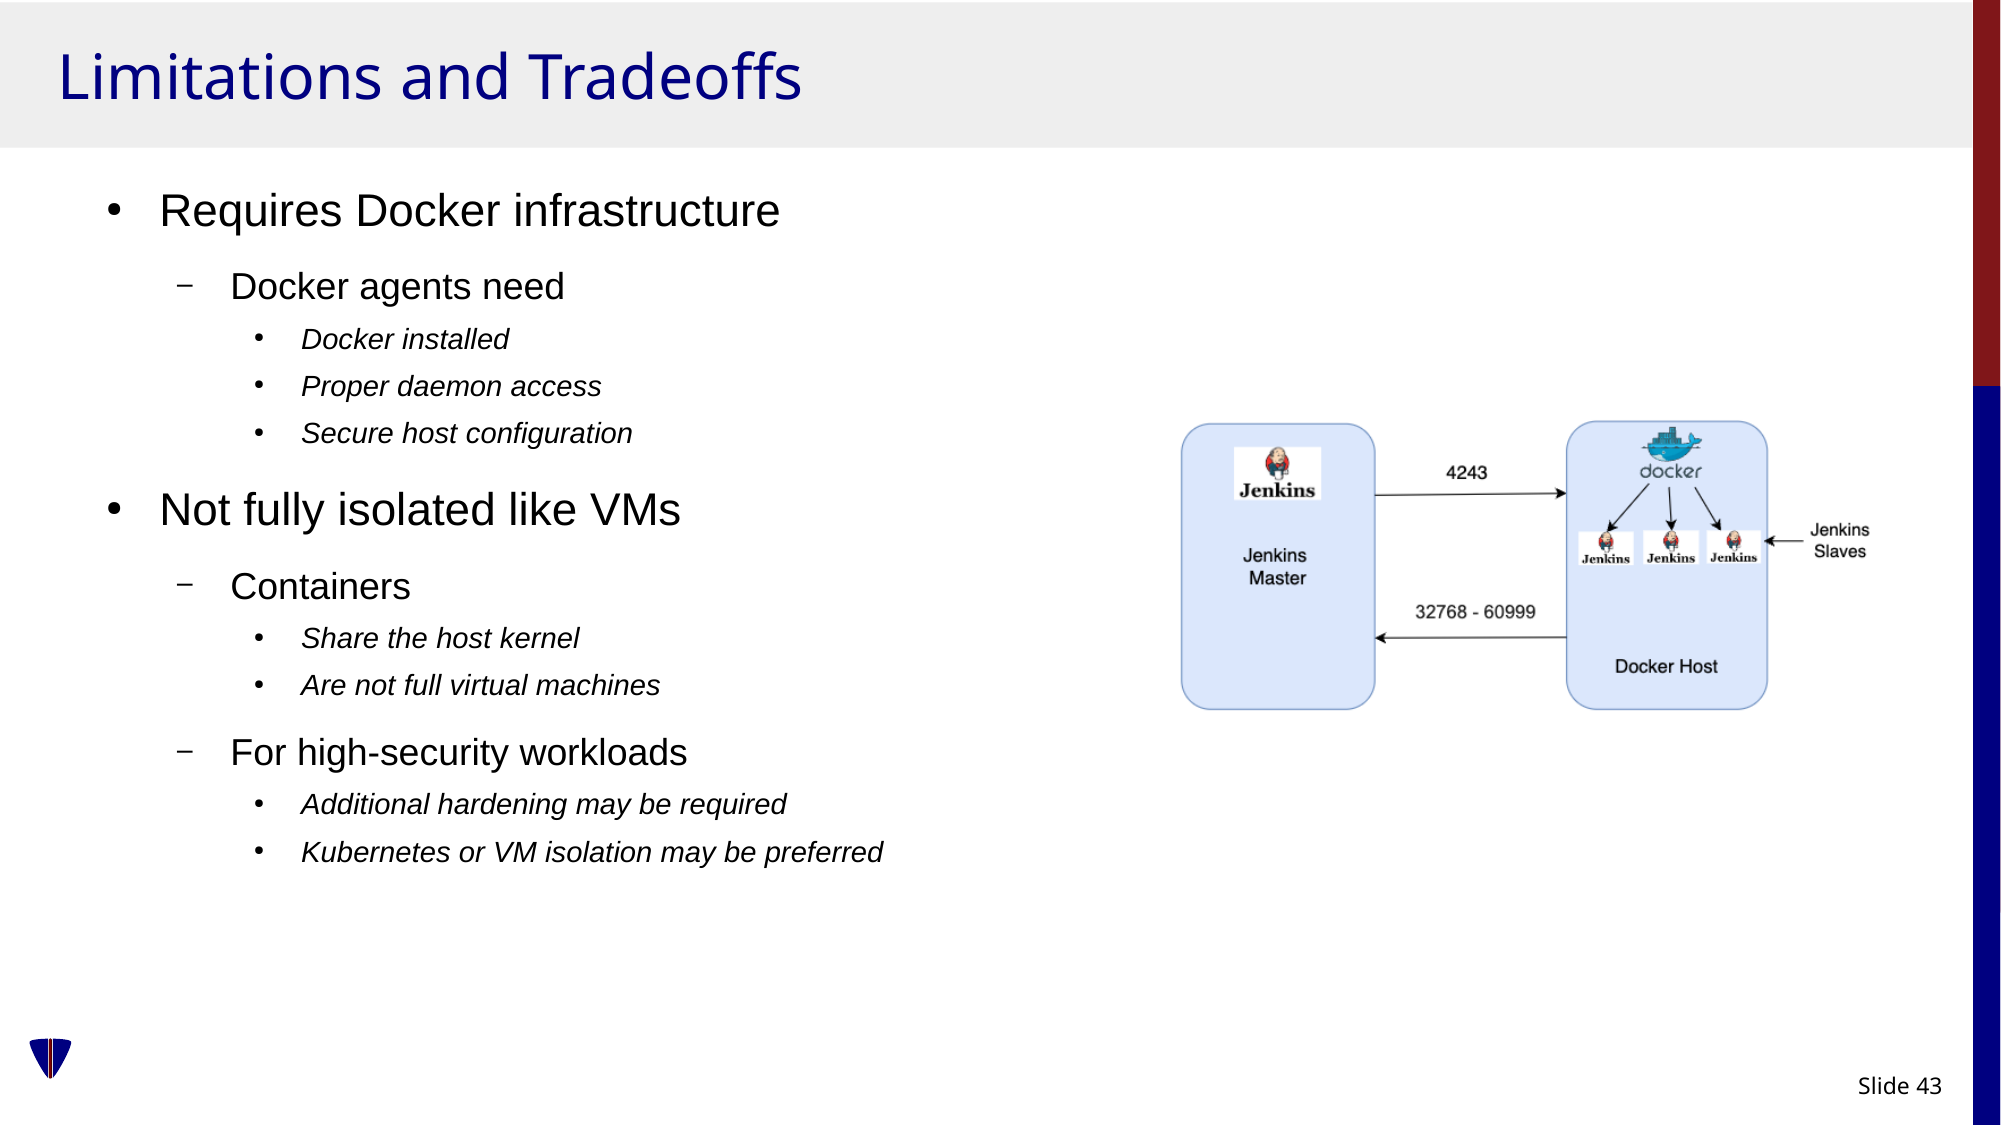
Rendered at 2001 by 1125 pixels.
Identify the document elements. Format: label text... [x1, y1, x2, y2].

picture [1148, 368, 1890, 768]
title Limitations and Tradeoffs [0, 2, 1973, 148]
list Requires Docker infrastructure Docker agents need Docker installed Proper daemon access Secure host configuration Not fully isolated like VMs Containers Share the host kernel Are not full virtual machines For high-security workloads Additional hardening may be required Kubernetes or VM isolation may be preferred [88, 177, 1123, 1034]
